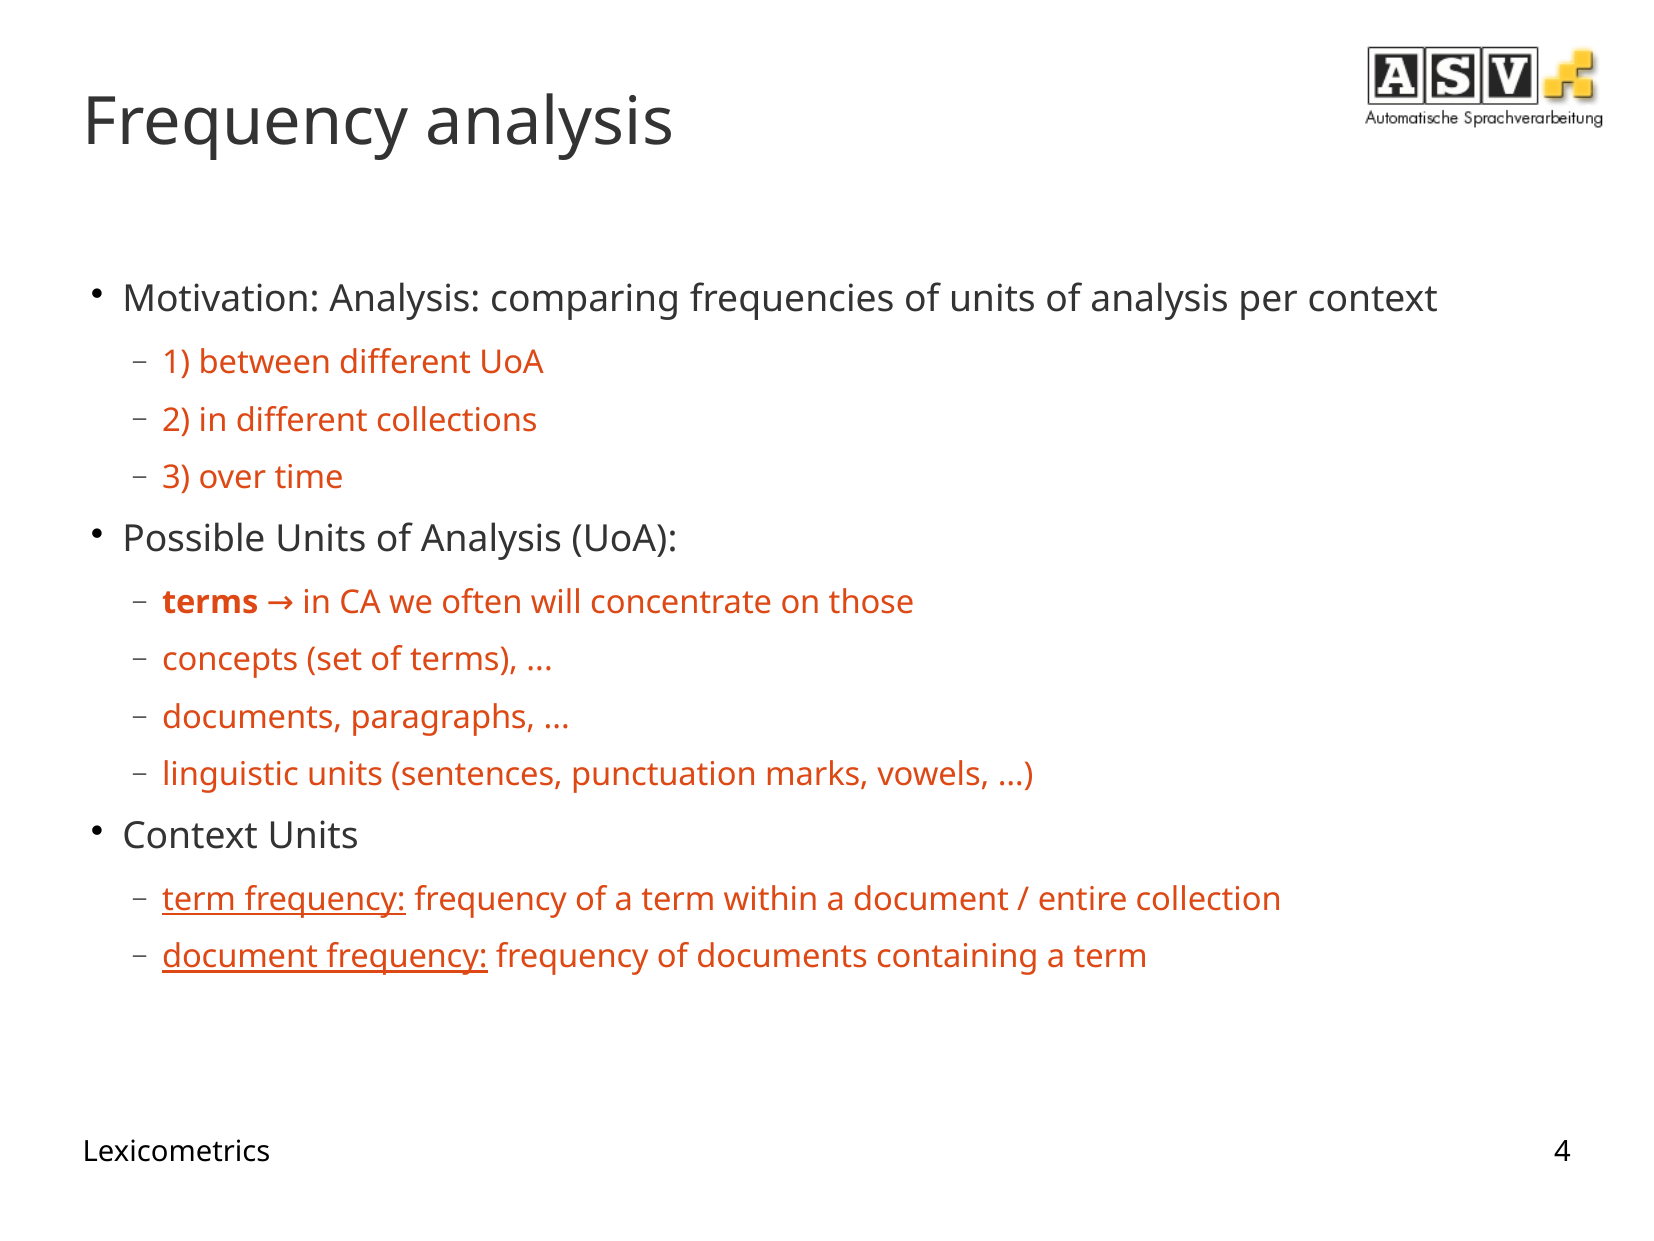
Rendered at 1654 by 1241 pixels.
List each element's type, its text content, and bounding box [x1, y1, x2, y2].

picture [1364, 43, 1605, 129]
title Frequency analysis [82, 49, 1347, 189]
list Motivation: Analysis: comparing frequencies of units of analysis per context 1) between different UoA 2) in different collections 3) over time Possible Units of Analysis (UoA): terms → in CA we often will concentrate on those concepts (set of terms), ... documents, paragraphs, ... linguistic units (sentences, punctuation marks, vowels, …) Context Units term frequency: frequency of a term within a document / entire collection document frequency: frequency of documents containing a term [82, 271, 1538, 991]
